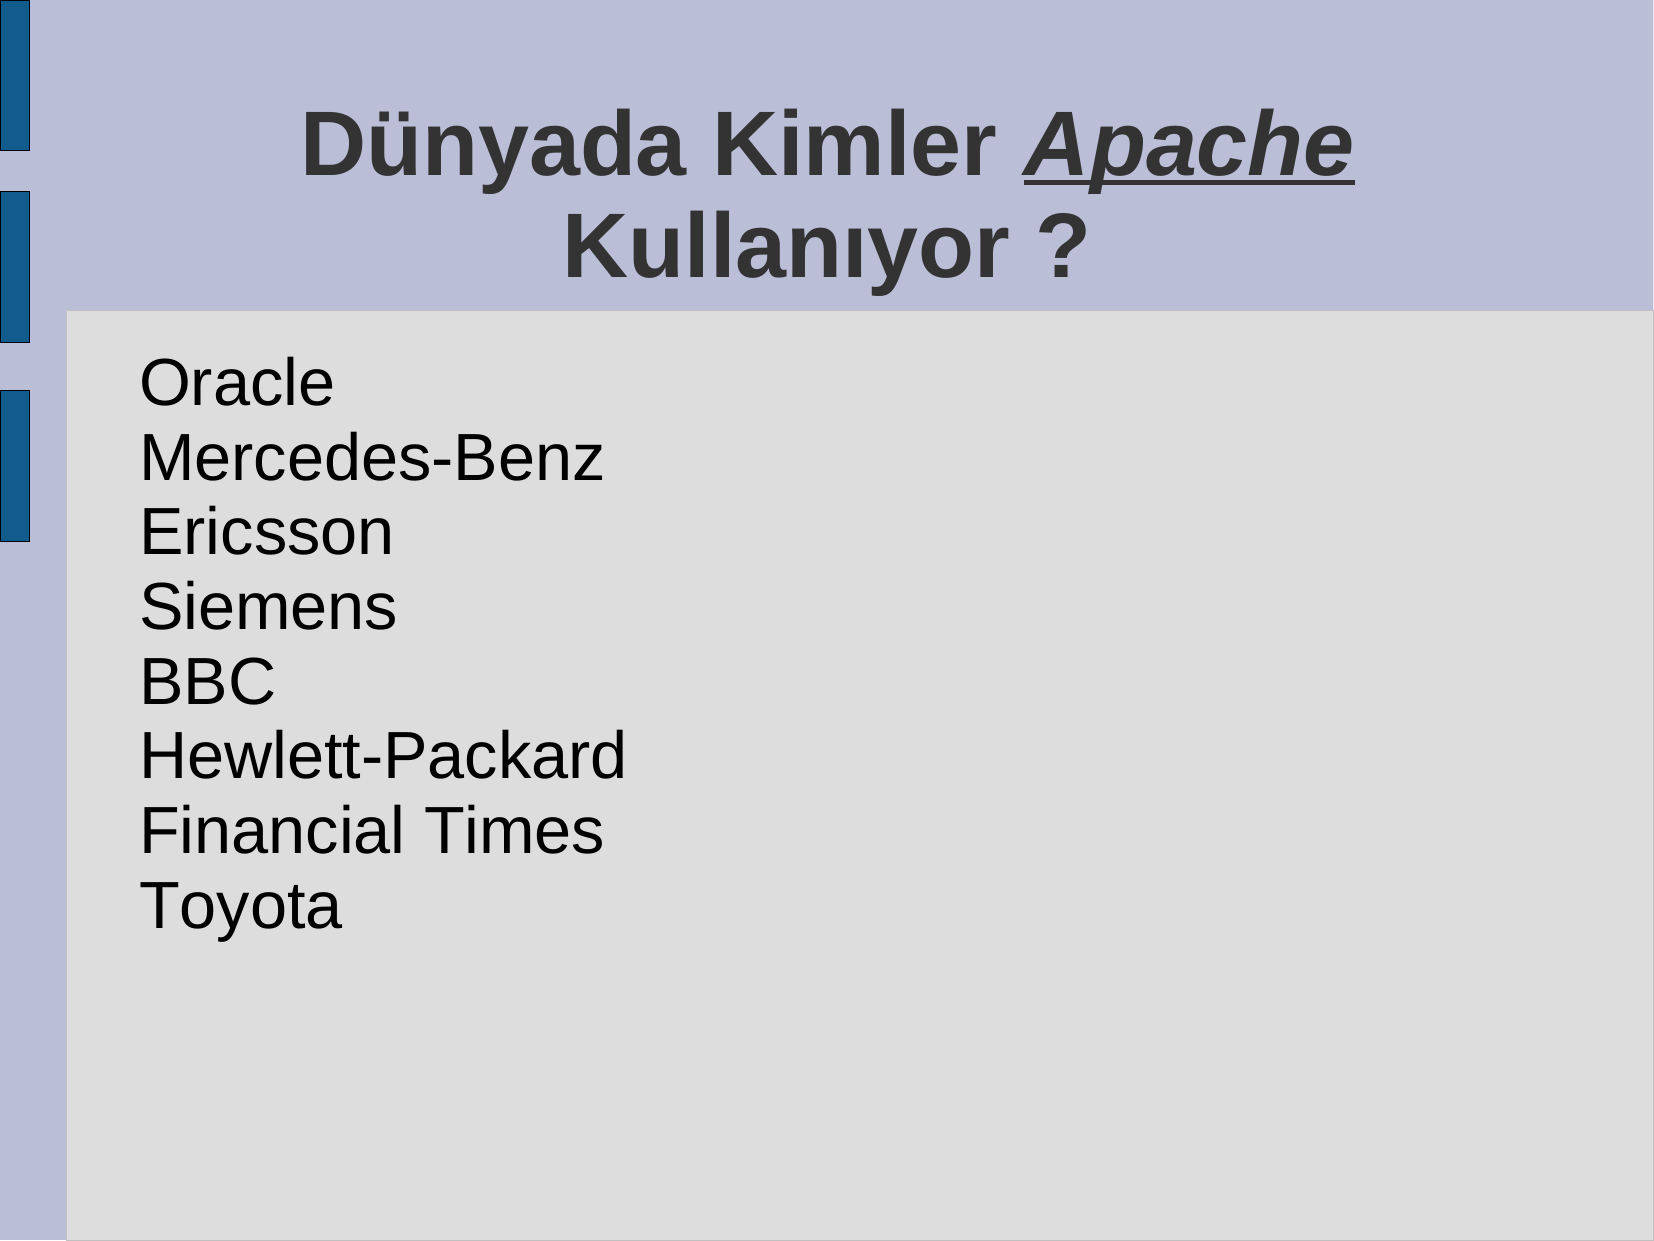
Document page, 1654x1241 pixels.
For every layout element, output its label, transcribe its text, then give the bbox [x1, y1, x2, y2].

list Oracle Mercedes-Benz Ericsson Siemens BBC Hewlett-Packard Financial Times Toyota [121, 344, 1534, 1127]
title Dünyada Kimler Apache Kullanıyor ? [121, 87, 1534, 302]
